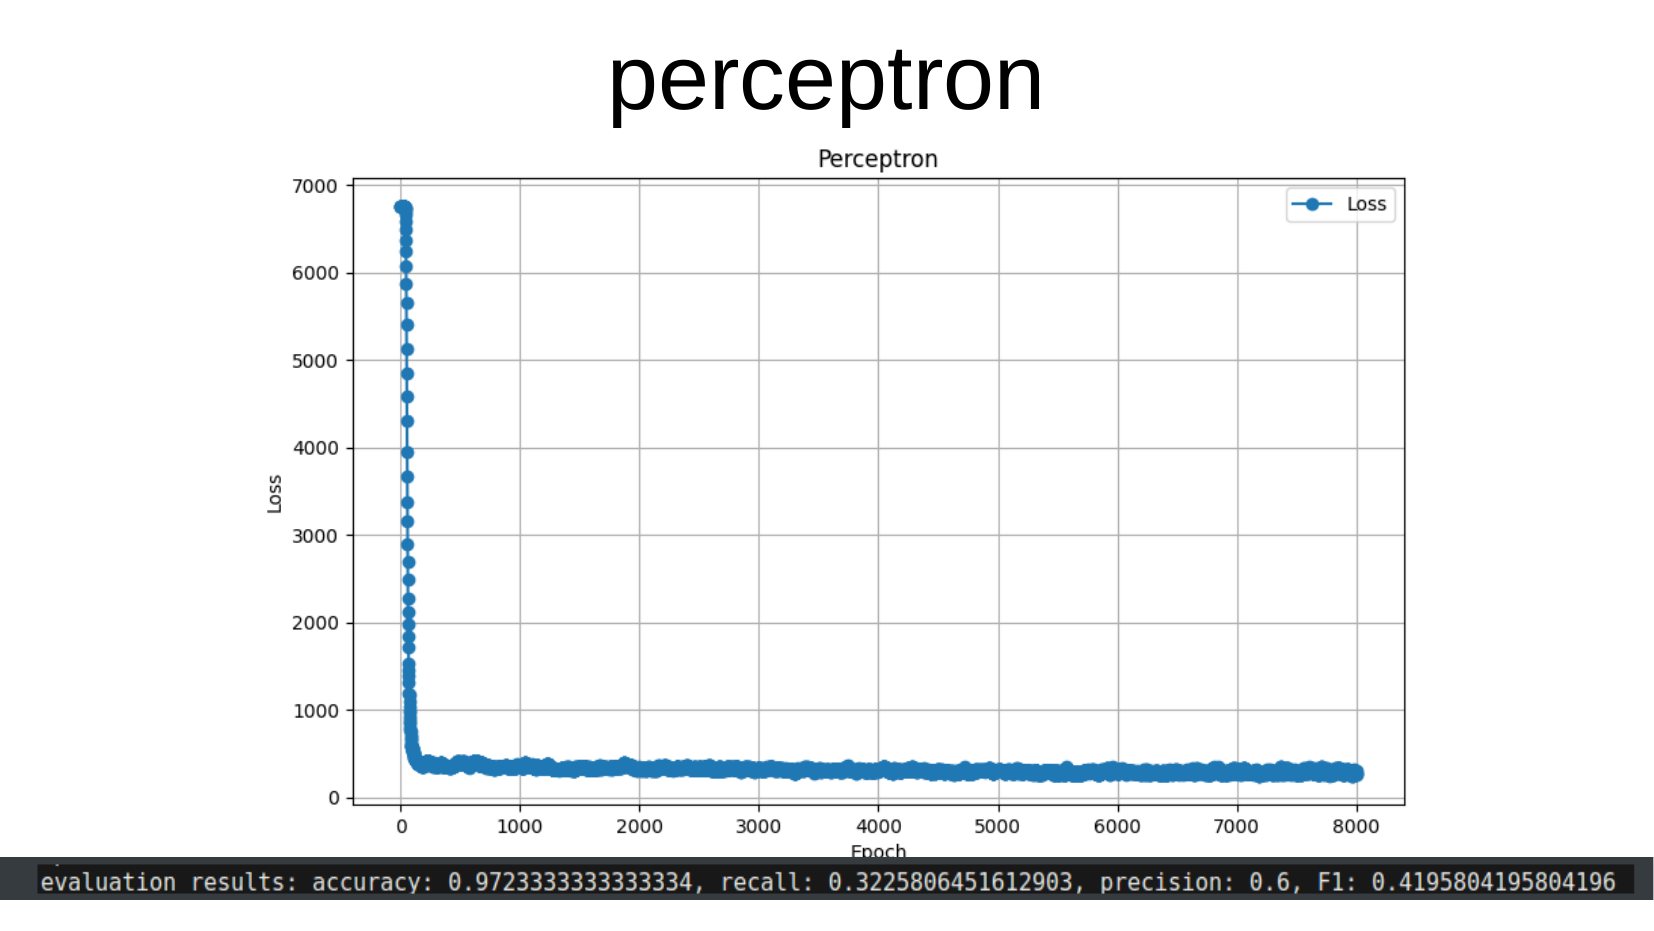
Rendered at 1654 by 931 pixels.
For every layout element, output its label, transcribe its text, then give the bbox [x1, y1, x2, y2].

picture [0, 132, 1654, 901]
title perceptron [82, 0, 1571, 156]
